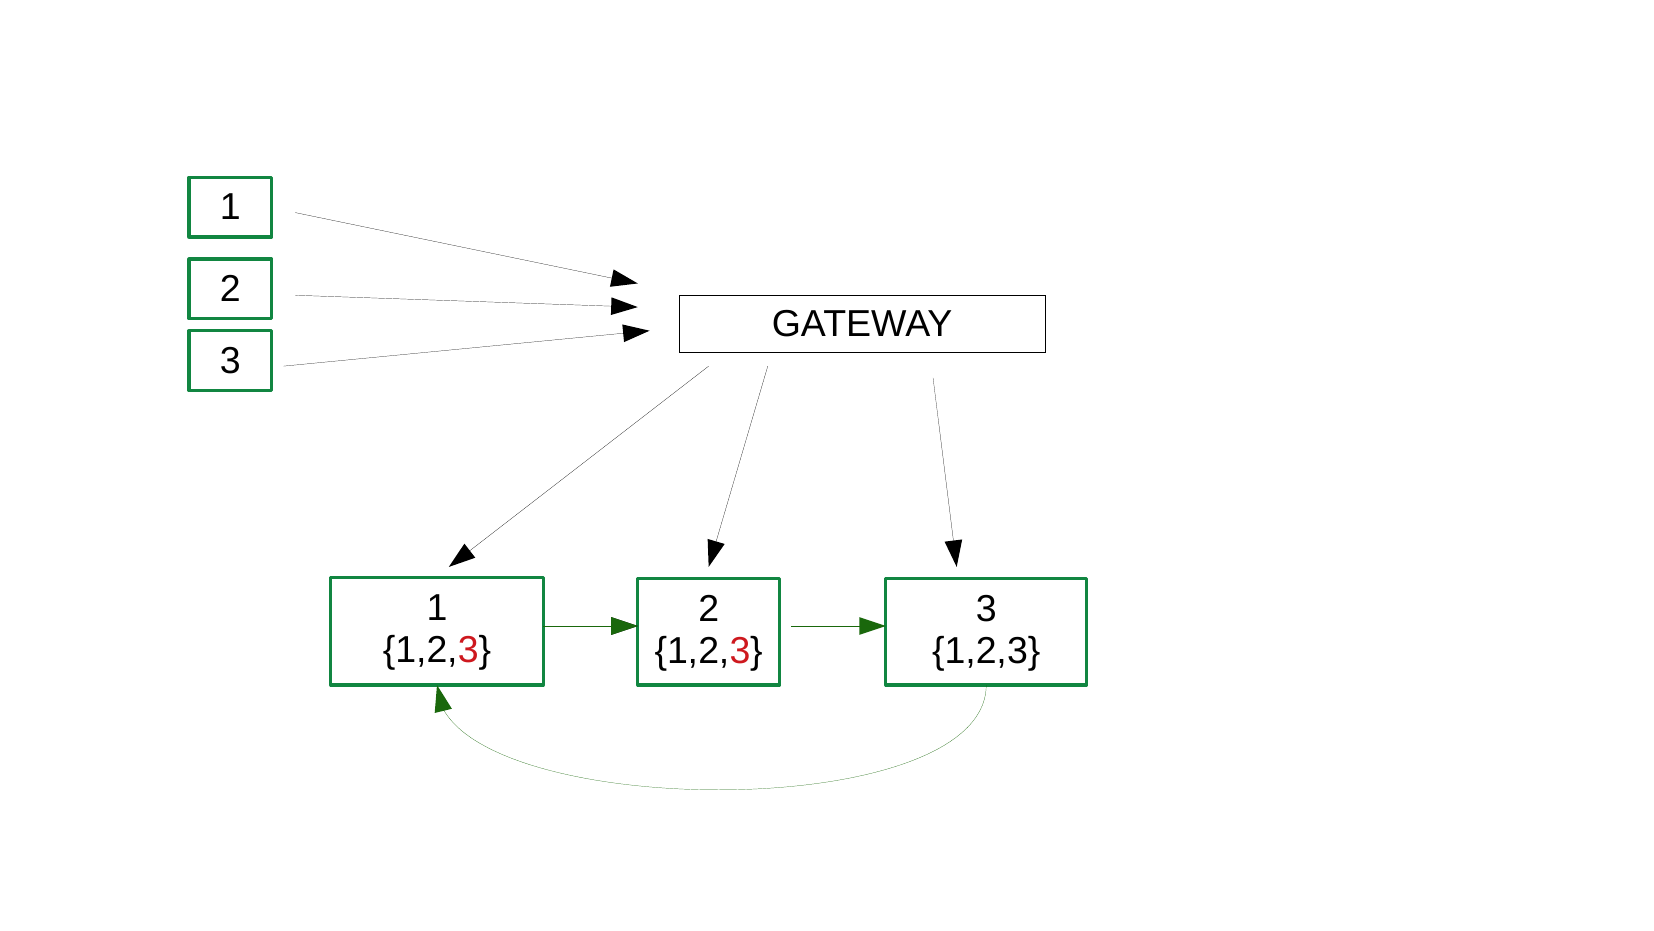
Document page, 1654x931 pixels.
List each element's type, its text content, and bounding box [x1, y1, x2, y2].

text_box 1 {1,2,3} [330, 577, 544, 686]
text_box 2 {1,2,3} [637, 578, 780, 686]
text_box 1 [188, 177, 272, 238]
text_box 3 [188, 330, 272, 391]
text_box GATEWAY [679, 295, 1046, 353]
text_box 2 [188, 259, 272, 319]
text_box 3 {1,2,3} [885, 578, 1087, 686]
